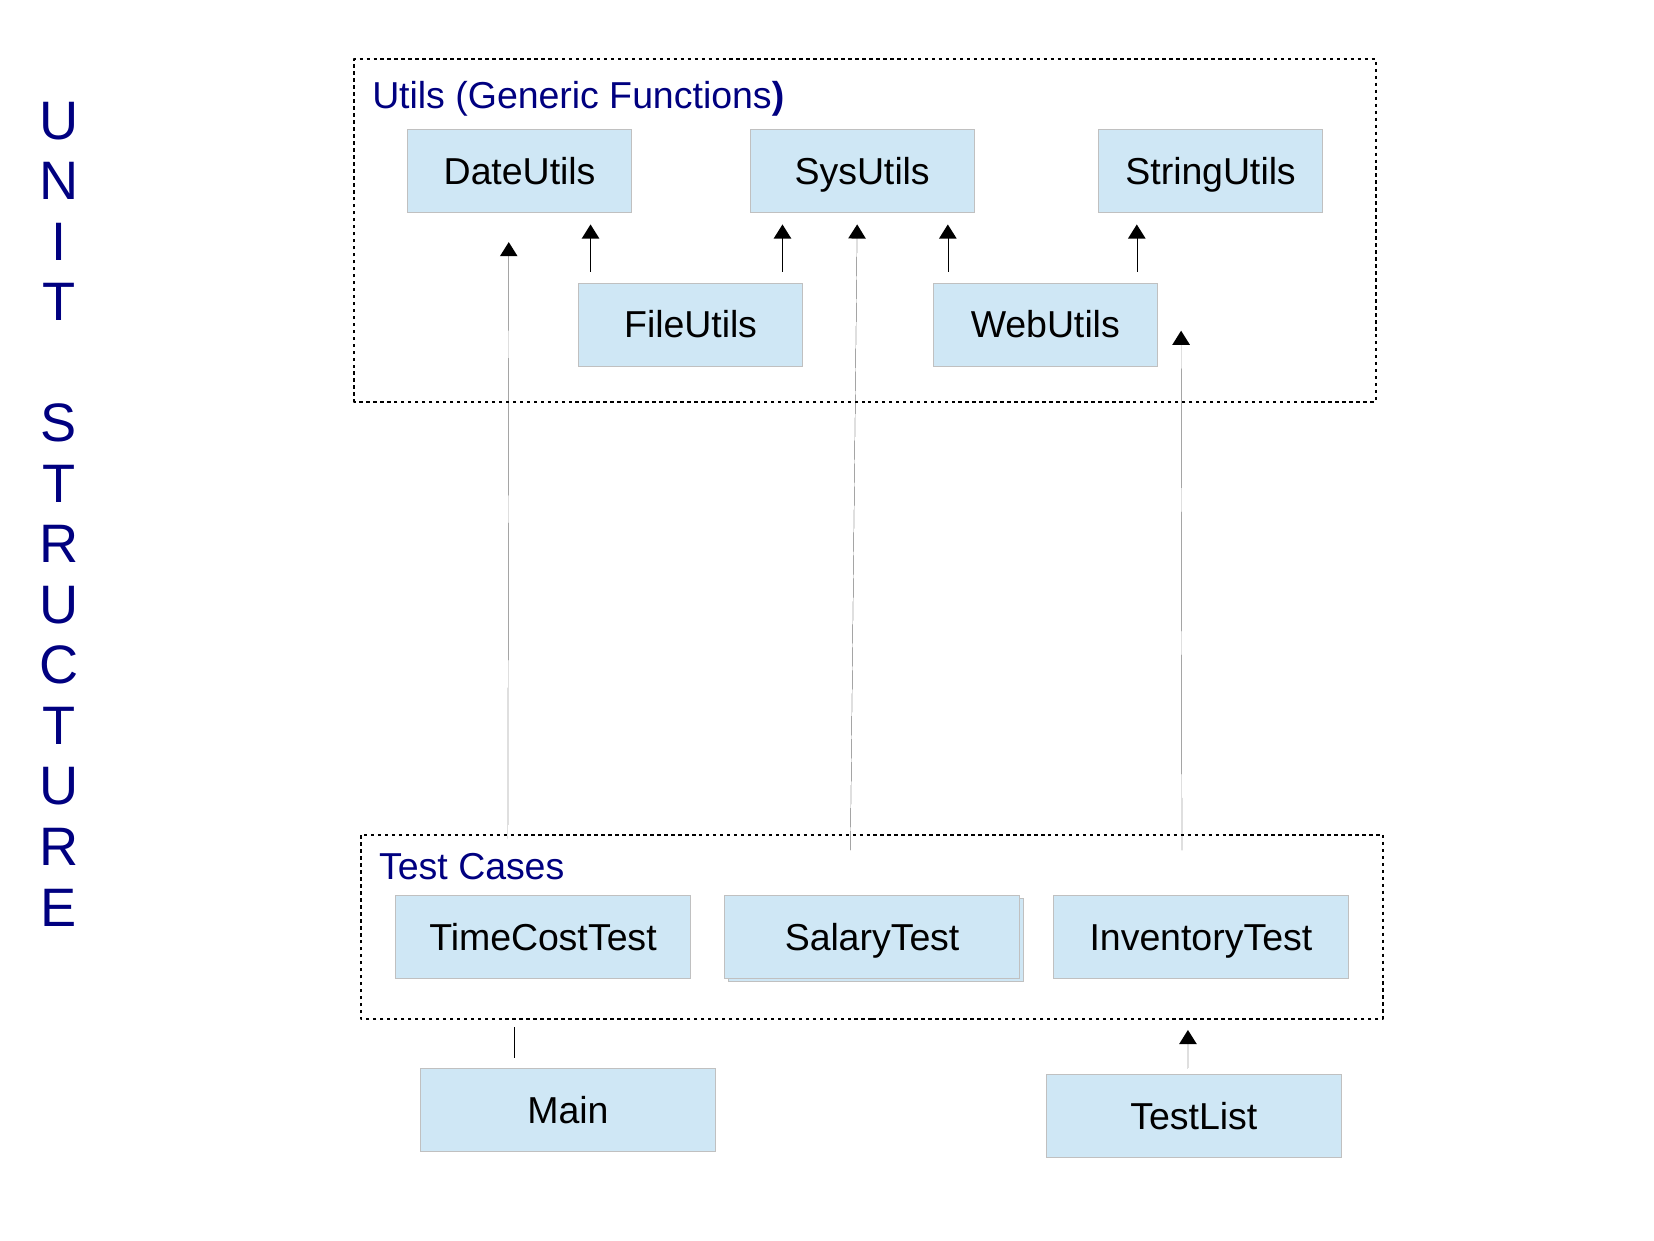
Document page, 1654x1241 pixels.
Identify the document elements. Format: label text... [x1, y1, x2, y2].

text_box SalaryTest [724, 895, 1020, 979]
text_box TimeCostTest [395, 895, 691, 979]
text_box Utils (Generic Functions) [357, 67, 800, 126]
text_box InventoryTest [1053, 895, 1349, 979]
text_box Test Cases [364, 838, 580, 902]
text_box FileUtils [578, 283, 803, 367]
text_box InventoryTest [728, 898, 1024, 982]
text_box DateUtils [407, 129, 632, 213]
text_box WebUtils [933, 283, 1158, 367]
text_box Main [420, 1068, 716, 1152]
text_box SysUtils [750, 129, 975, 213]
text_box UNIT STRUCTURE [23, 82, 95, 945]
text_box TestList [1046, 1074, 1342, 1158]
text_box StringUtils [1098, 129, 1323, 213]
